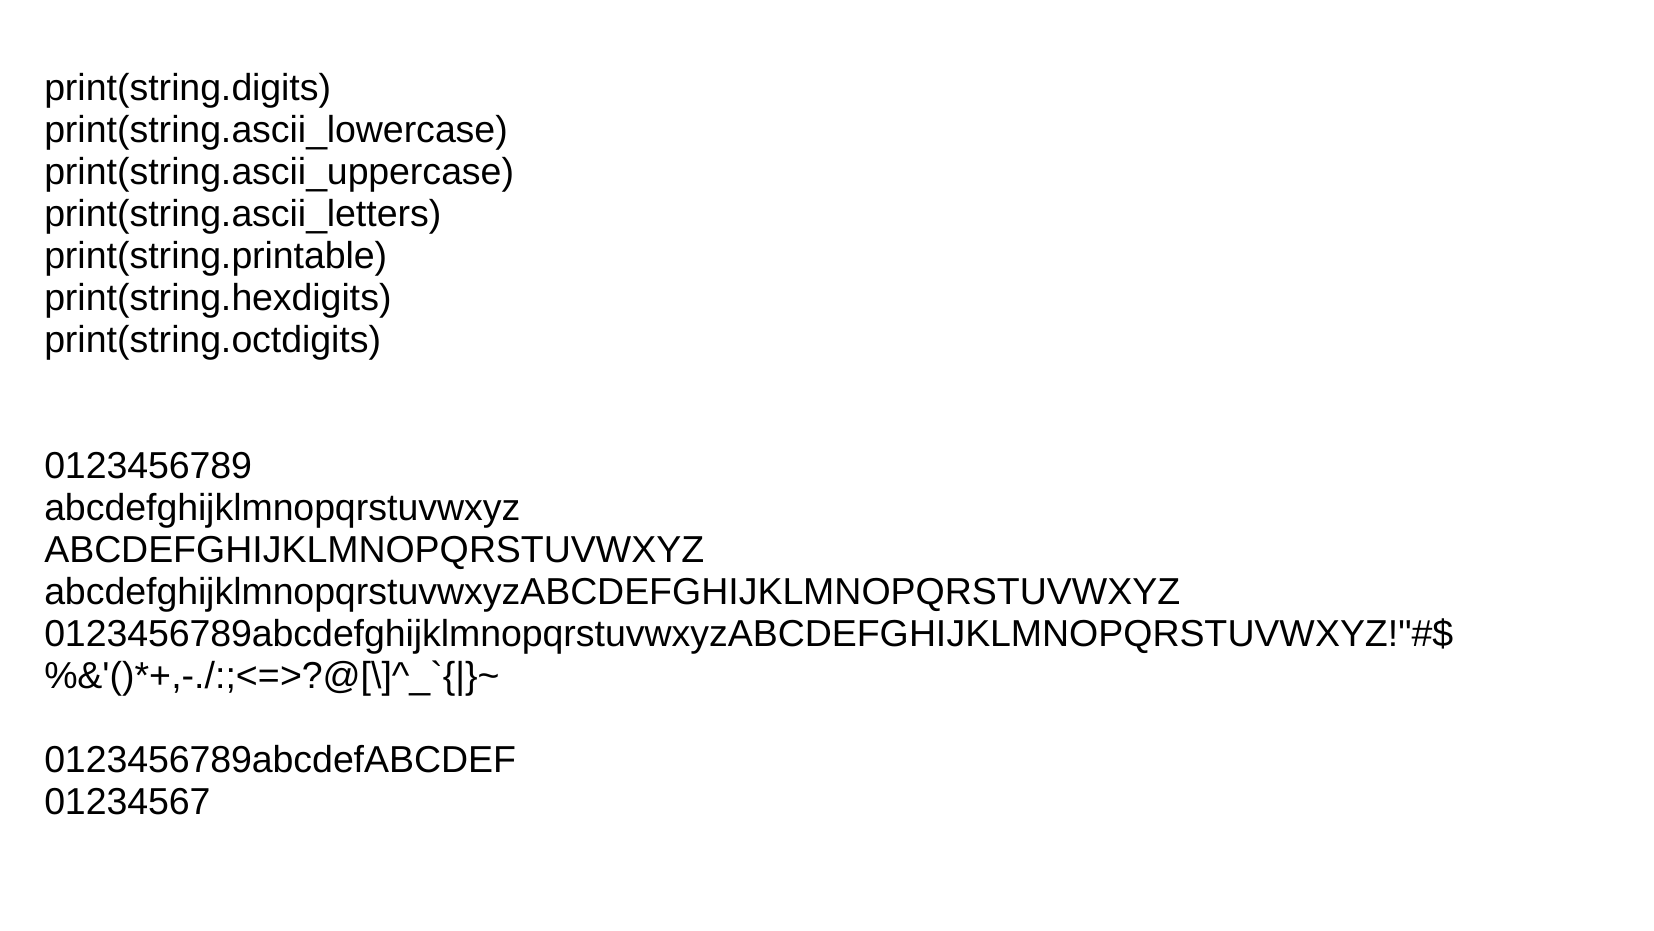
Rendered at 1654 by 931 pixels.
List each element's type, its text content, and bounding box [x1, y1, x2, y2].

text_box print(string.digits) print(string.ascii_lowercase) print(string.ascii_uppercase) print(string.ascii_letters) print(string.printable) print(string.hexdigits) print(string.octdigits) 0123456789 abcdefghijklmnopqrstuvwxyz ABCDEFGHIJKLMNOPQRSTUVWXYZ abcdefghijklmnopqrstuvwxyzABCDEFGHIJKLMNOPQRSTUVWXYZ 0123456789abcdefghijklmnopqrstuvwxyzABCDEFGHIJKLMNOPQRSTUVWXYZ!"#$%&'()*+,-./:;<=>?@[\]^_`{|}~ 0123456789abcdefABCDEF 01234567 [29, 59, 1595, 872]
